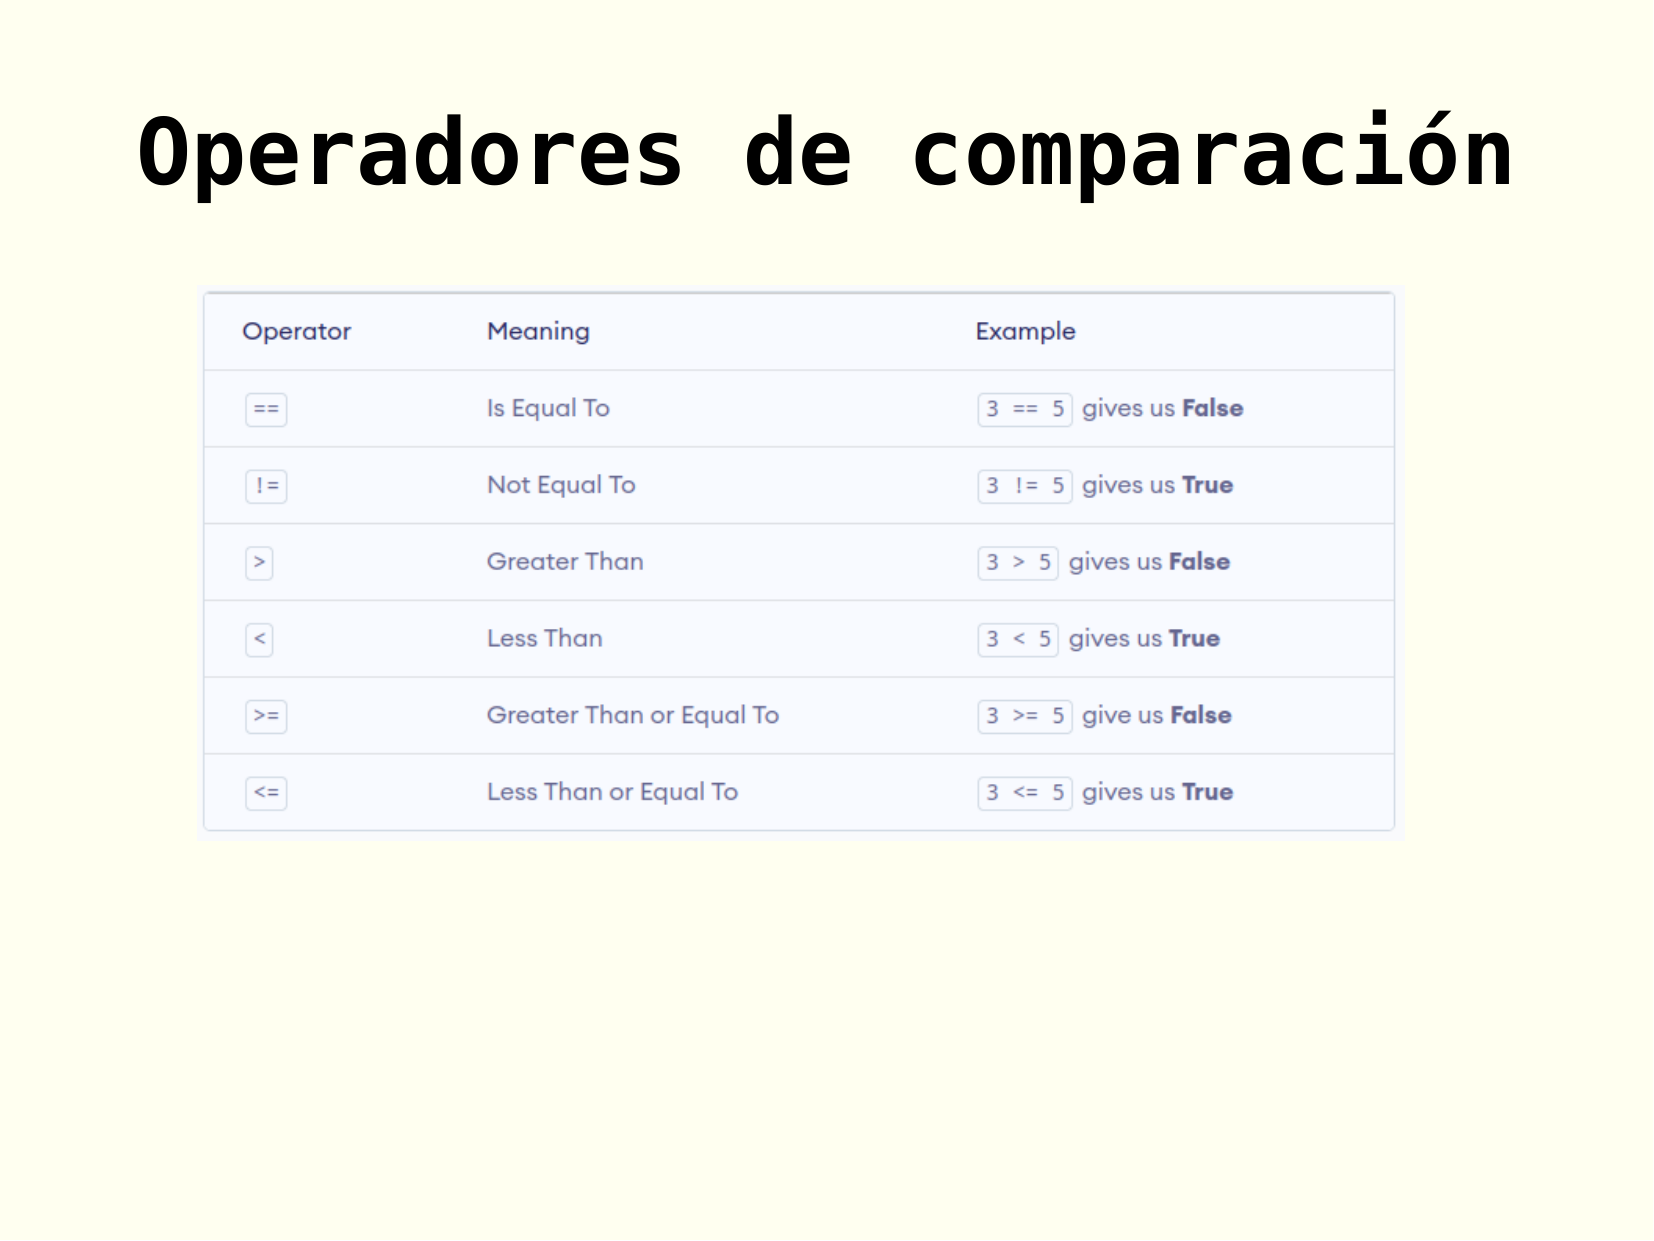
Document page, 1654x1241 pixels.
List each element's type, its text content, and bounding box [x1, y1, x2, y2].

picture [197, 285, 1405, 841]
title Operadores de comparación [82, 49, 1571, 257]
